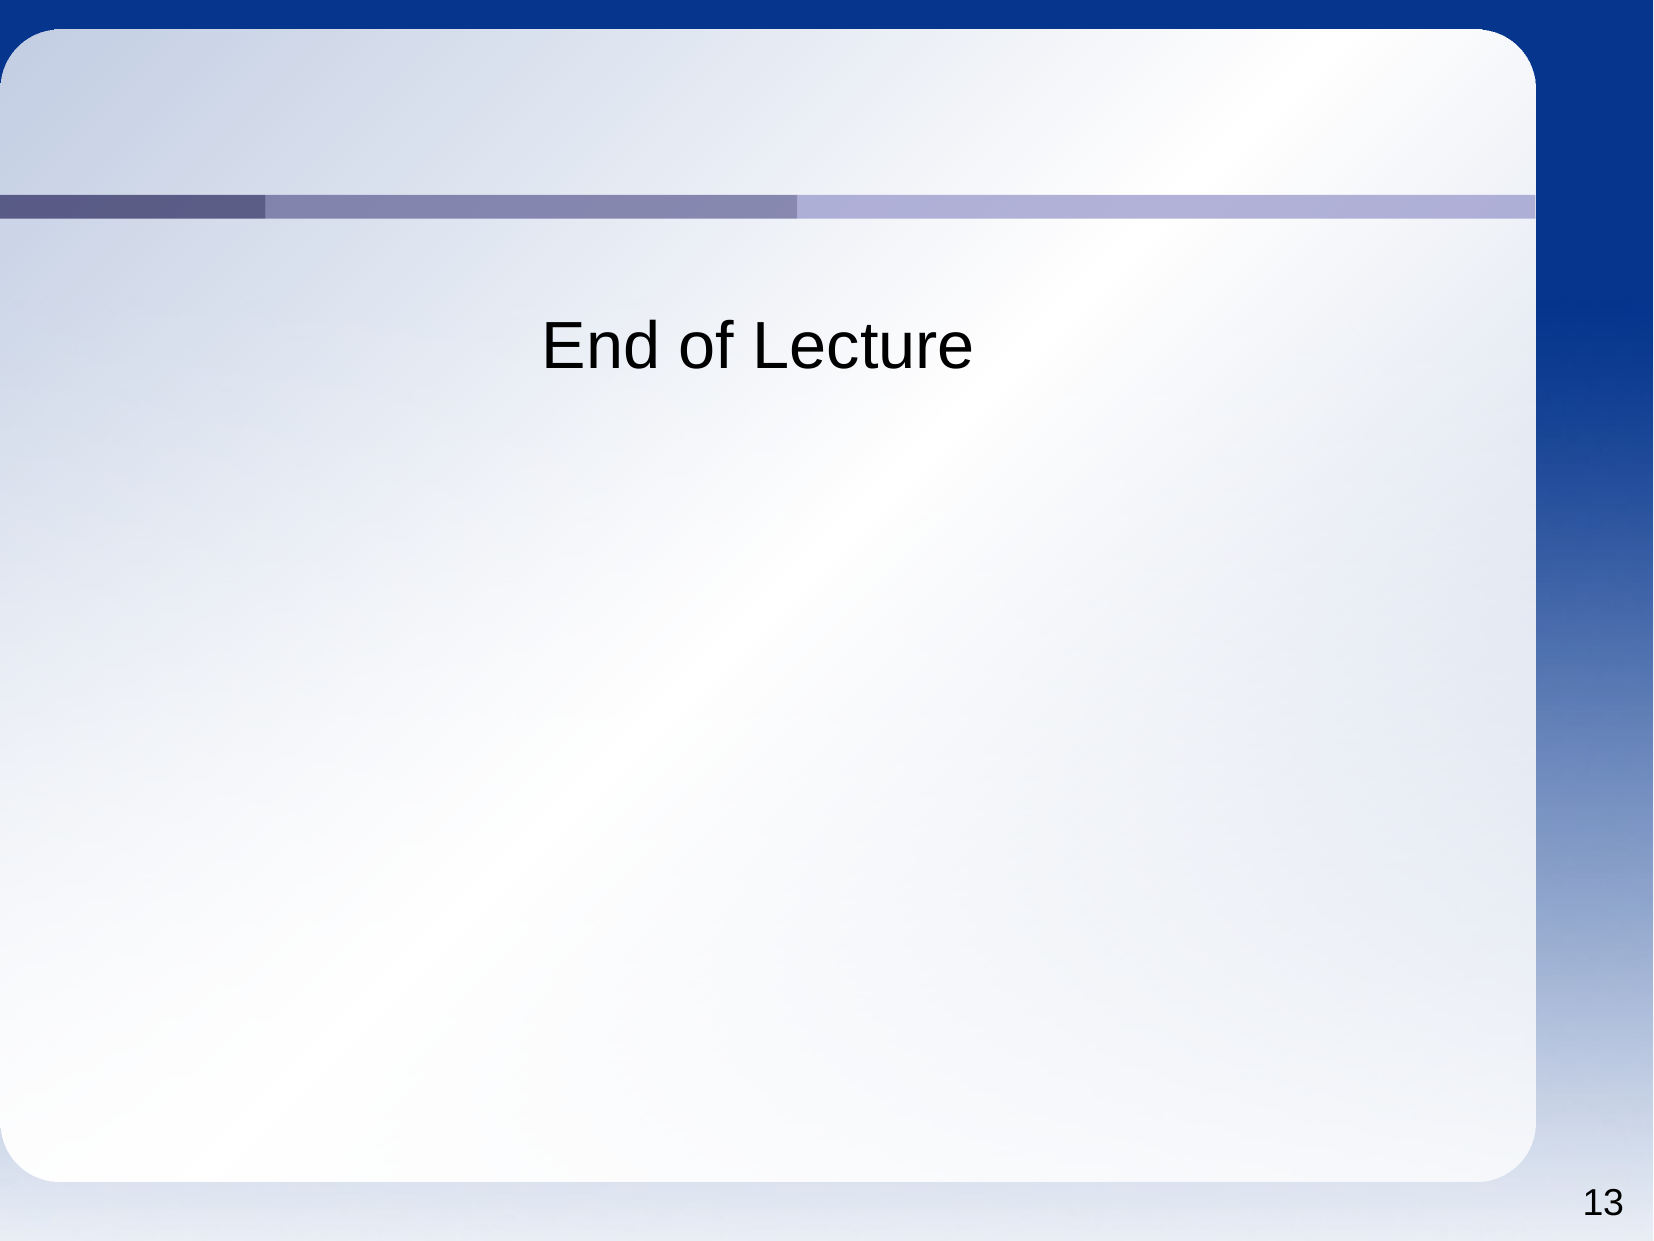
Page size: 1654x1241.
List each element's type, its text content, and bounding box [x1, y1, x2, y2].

picture [0, 0, 1654, 1241]
subtitle End of Lecture [29, 49, 1506, 642]
